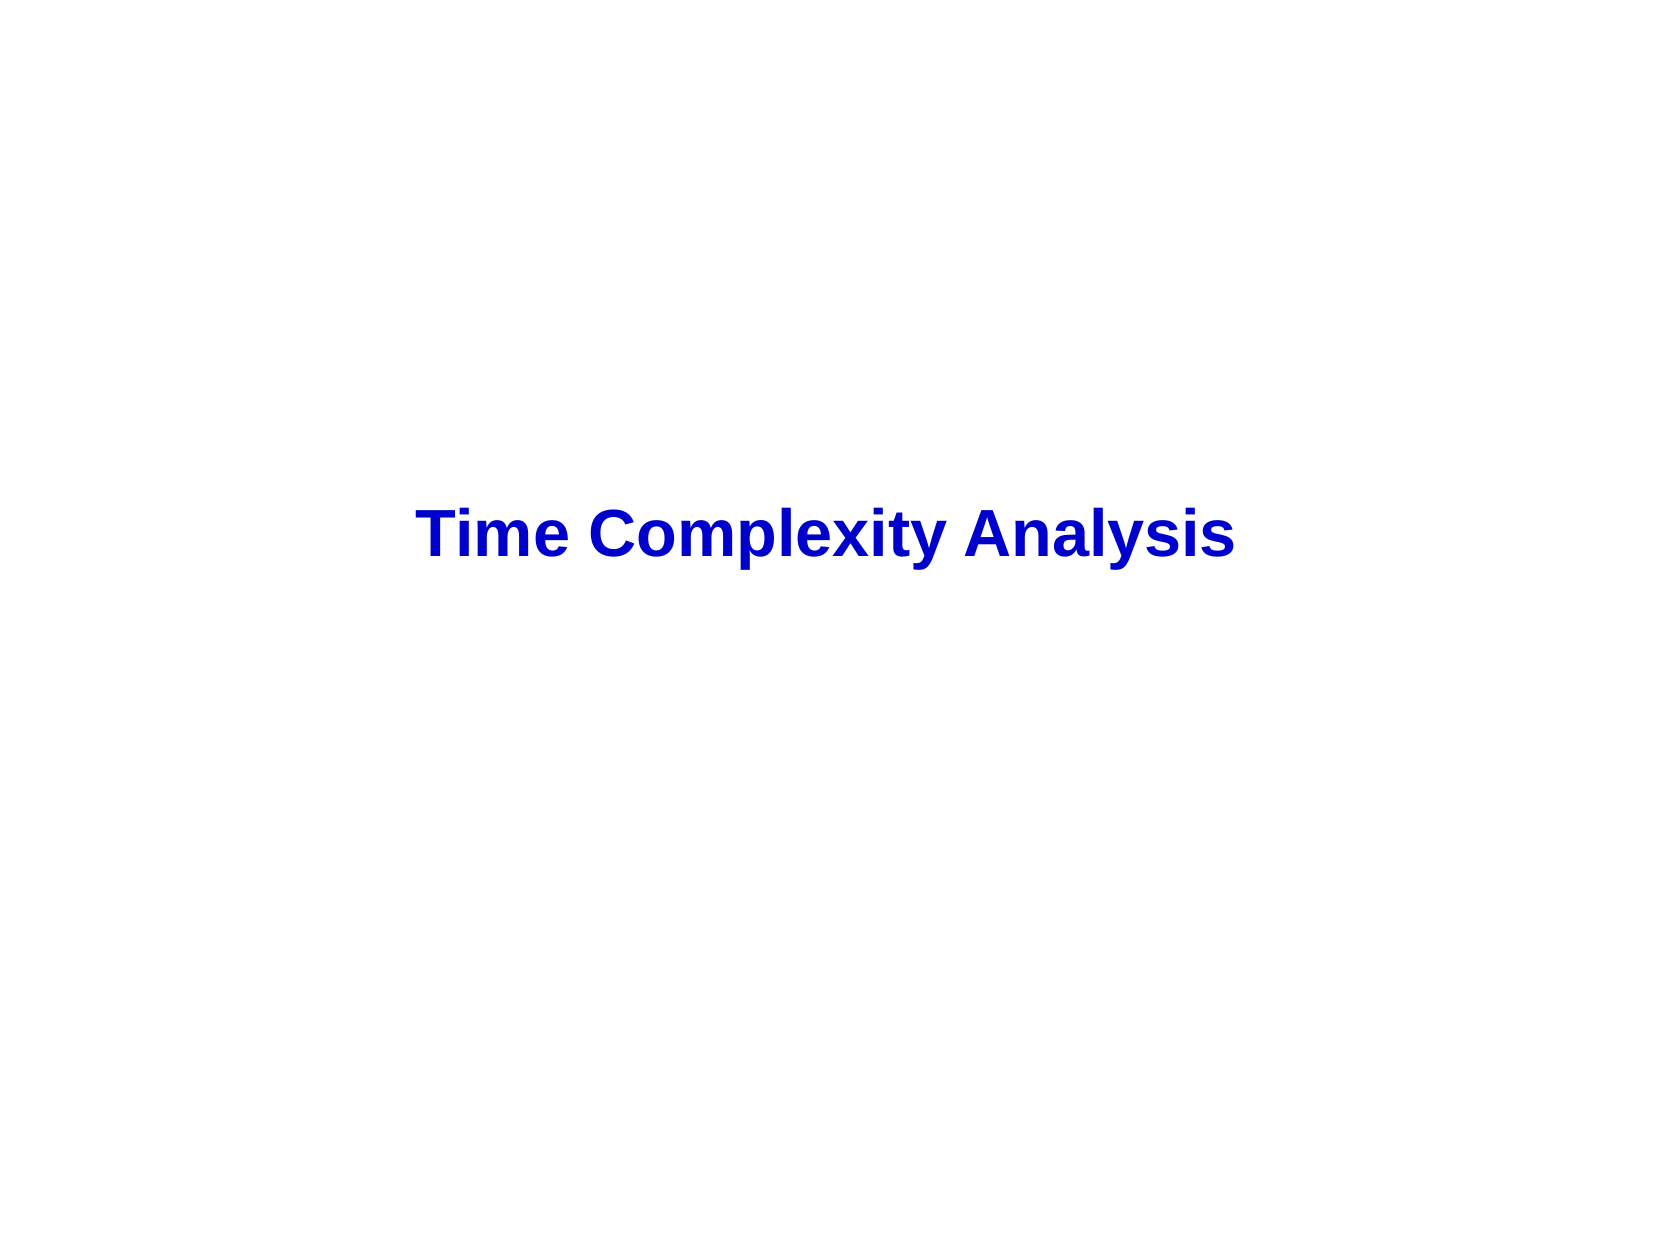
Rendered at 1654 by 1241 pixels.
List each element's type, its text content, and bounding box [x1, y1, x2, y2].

subtitle Time Complexity Analysis [82, 49, 1571, 1010]
